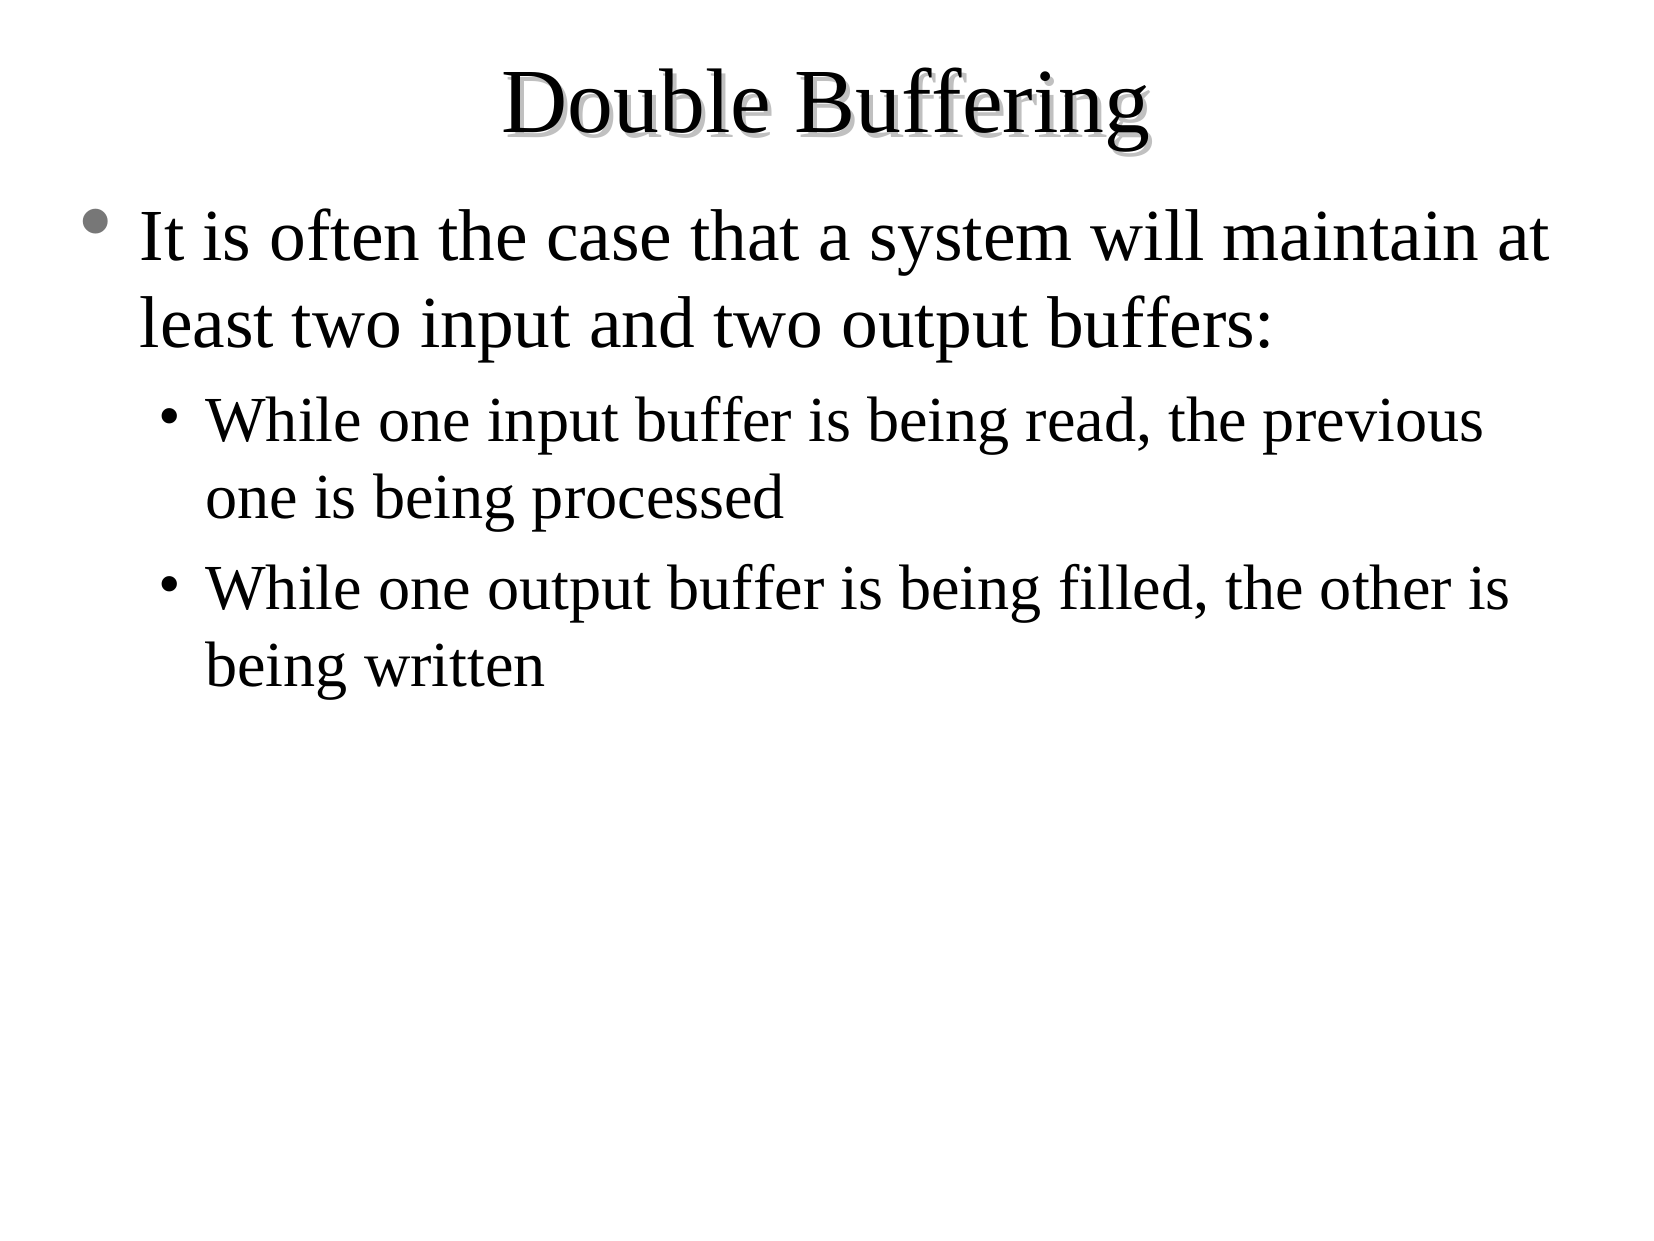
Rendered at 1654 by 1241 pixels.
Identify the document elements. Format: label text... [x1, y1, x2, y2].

list It is often the case that a system will maintain at least two input and two output buffers: While one input buffer is being read, the previous one is being processed While one output buffer is being filled, the other is being written [68, 178, 1585, 1130]
title Double Buffering [68, 27, 1585, 166]
